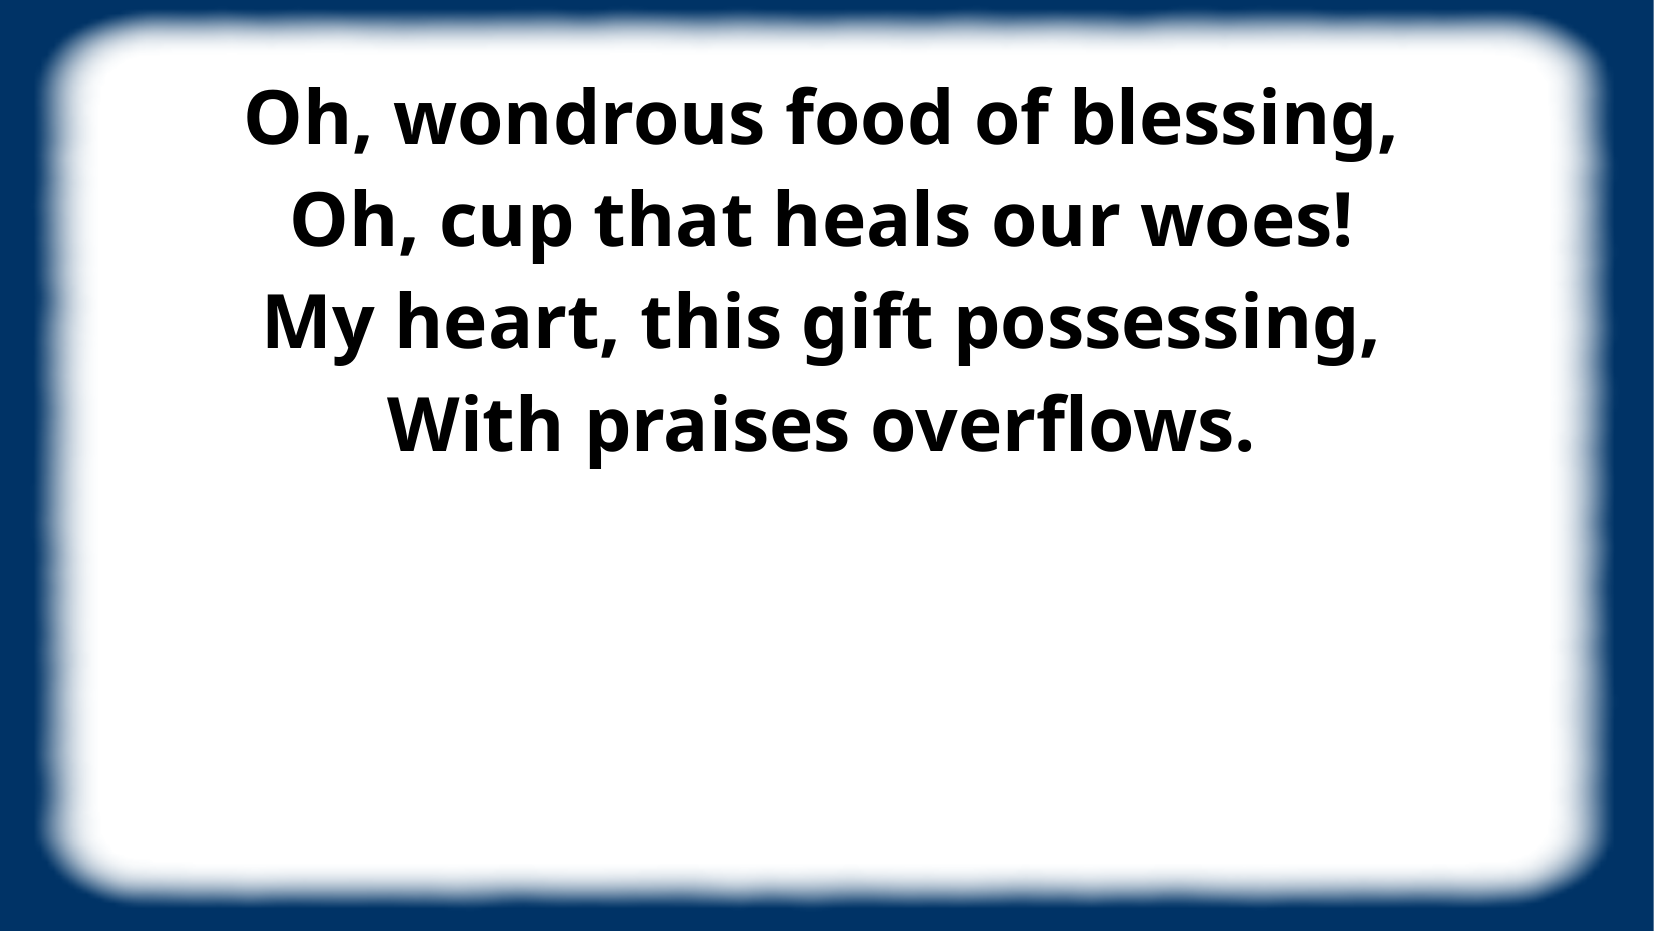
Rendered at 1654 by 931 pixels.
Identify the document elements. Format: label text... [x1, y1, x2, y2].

picture [0, 0, 1654, 931]
text_box Oh, wondrous food of blessing, Oh, cup that heals our woes! My heart, this gift possessing, With praises overflows. [102, 56, 1543, 471]
